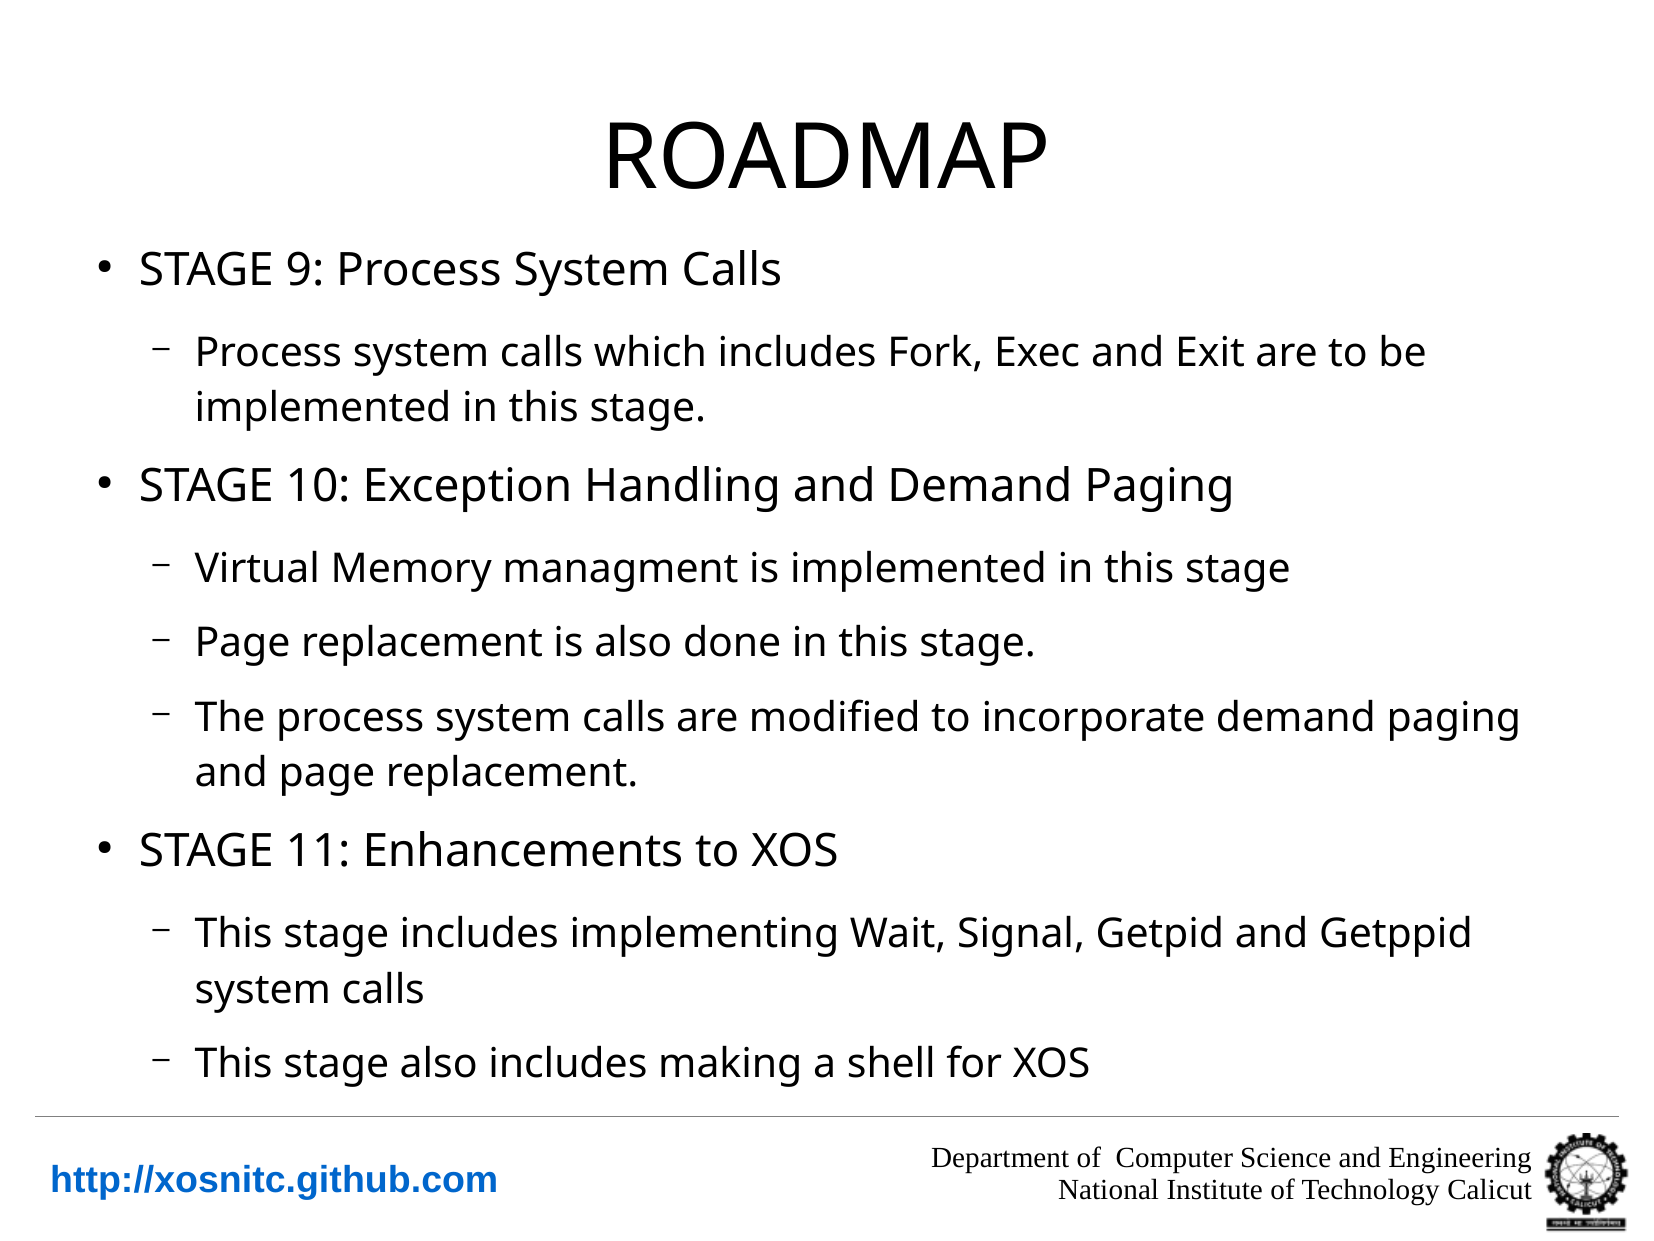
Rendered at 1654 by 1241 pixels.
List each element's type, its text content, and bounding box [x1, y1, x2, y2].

list STAGE 9: Process System Calls Process system calls which includes Fork, Exec and Exit are to be implemented in this stage. STAGE 10: Exception Handling and Demand Paging Virtual Memory managment is implemented in this stage Page replacement is also done in this stage. The process system calls are modified to incorporate demand paging and page replacement. STAGE 11: Enhancements to XOS This stage includes implementing Wait, Signal, Getpid and Getppid system calls This stage also includes making a shell for XOS [82, 236, 1538, 1099]
picture [1542, 1133, 1630, 1234]
title ROADMAP [82, 49, 1571, 257]
